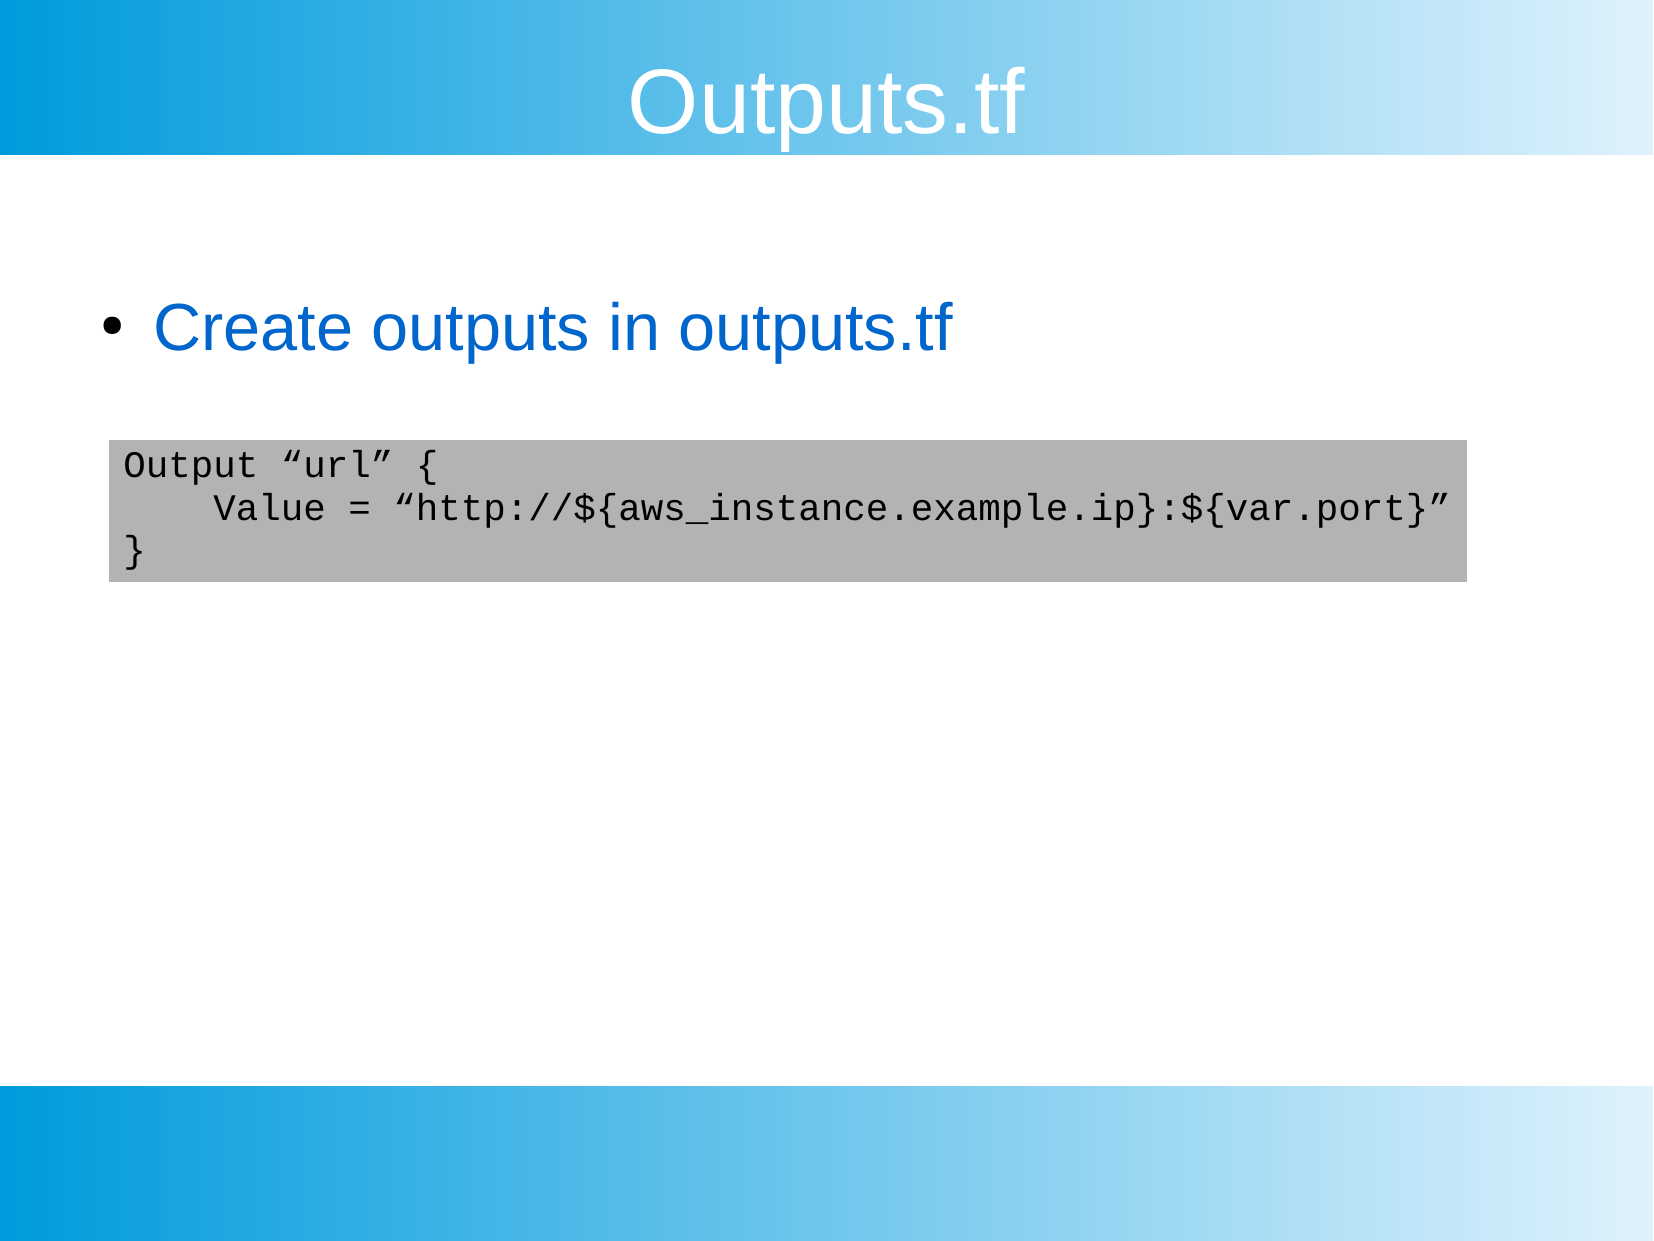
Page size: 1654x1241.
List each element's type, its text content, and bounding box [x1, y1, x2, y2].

title Outputs.tf [82, 49, 1571, 155]
list Create outputs in outputs.tf [82, 290, 1571, 1010]
table_header Output “url” { Value = “http://${aws_instance.example.ip}:${var.port}” } [109, 440, 1467, 582]
